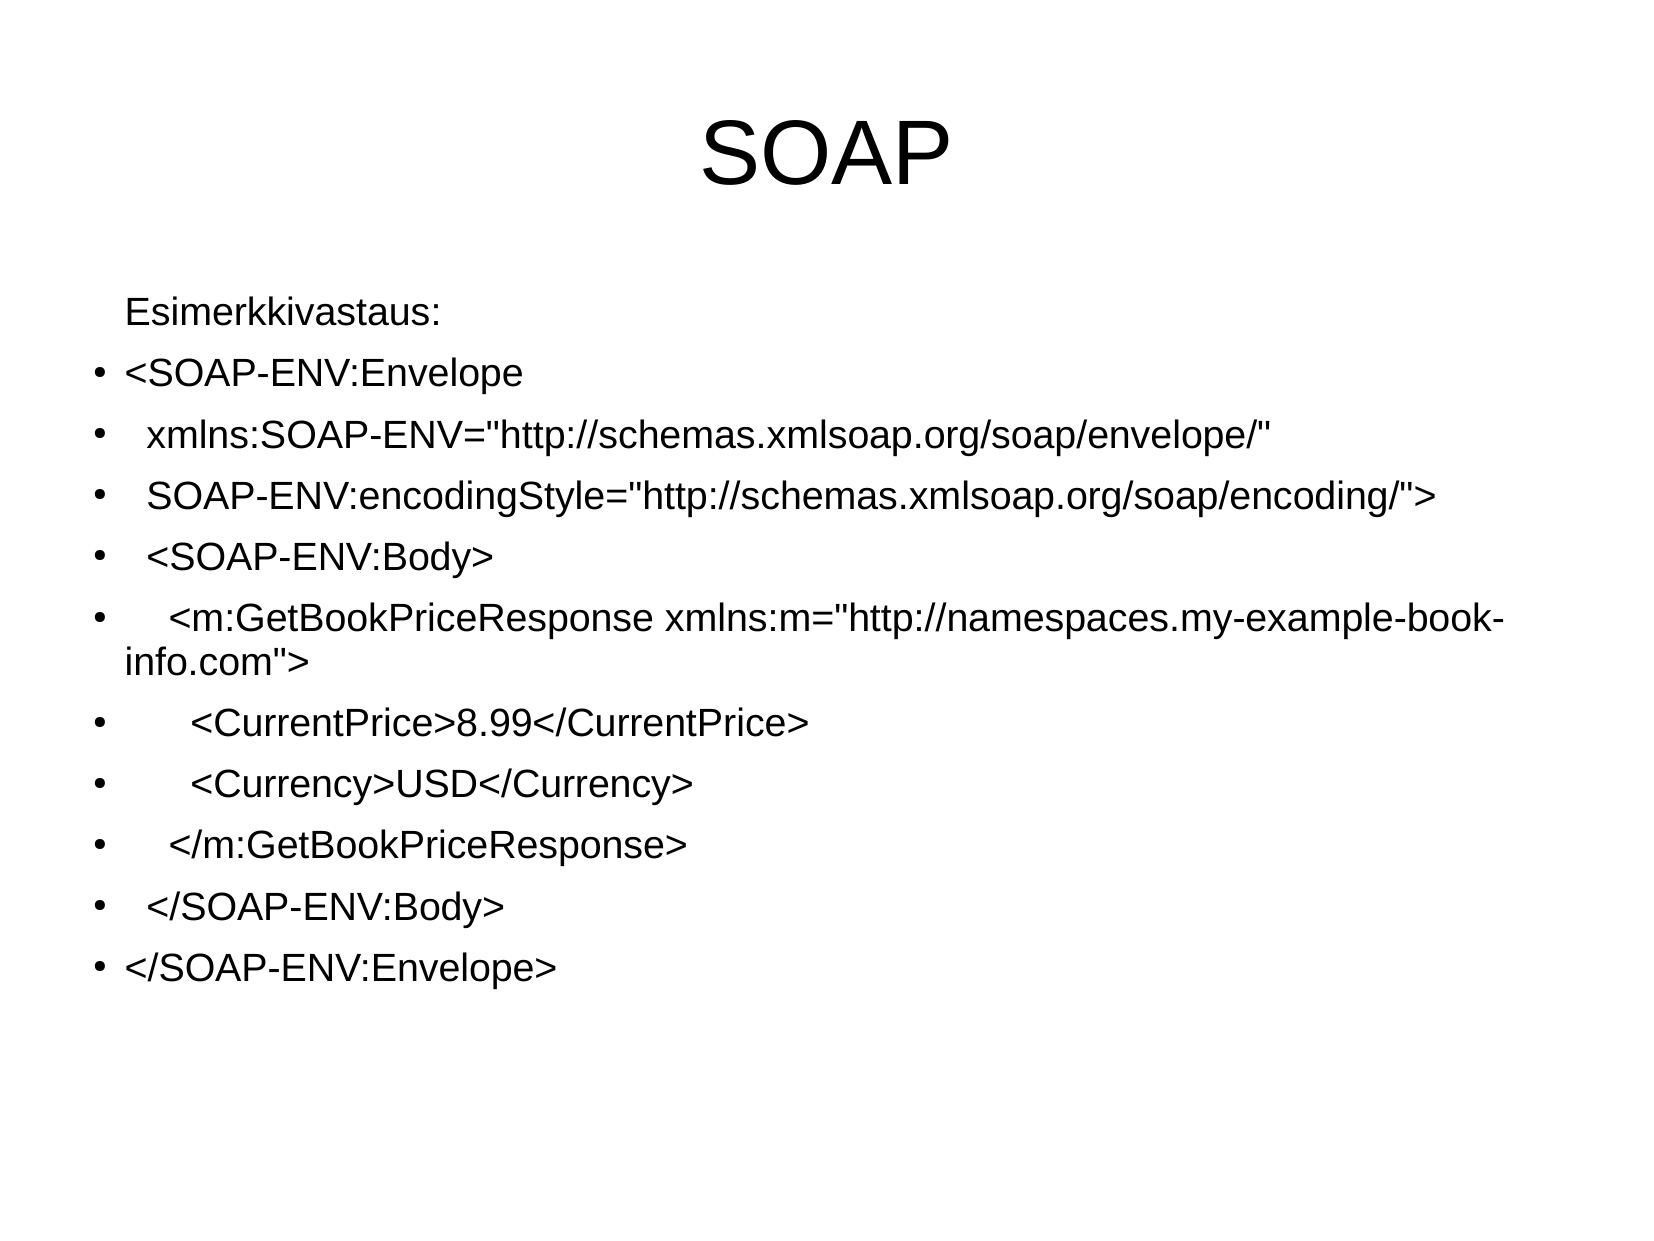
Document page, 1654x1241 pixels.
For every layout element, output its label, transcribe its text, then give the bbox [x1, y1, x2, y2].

title SOAP [82, 49, 1571, 257]
list Esimerkkivastaus: <SOAP-ENV:Envelope xmlns:SOAP-ENV="http://schemas.xmlsoap.org/soap/envelope/" SOAP-ENV:encodingStyle="http://schemas.xmlsoap.org/soap/encoding/"> <SOAP-ENV:Body> <m:GetBookPriceResponse xmlns:m="http://namespaces.my-example-book-info.com"> <CurrentPrice>8.99</CurrentPrice> <Currency>USD</Currency> </m:GetBookPriceResponse> </SOAP-ENV:Body> </SOAP-ENV:Envelope> [82, 290, 1571, 1010]
